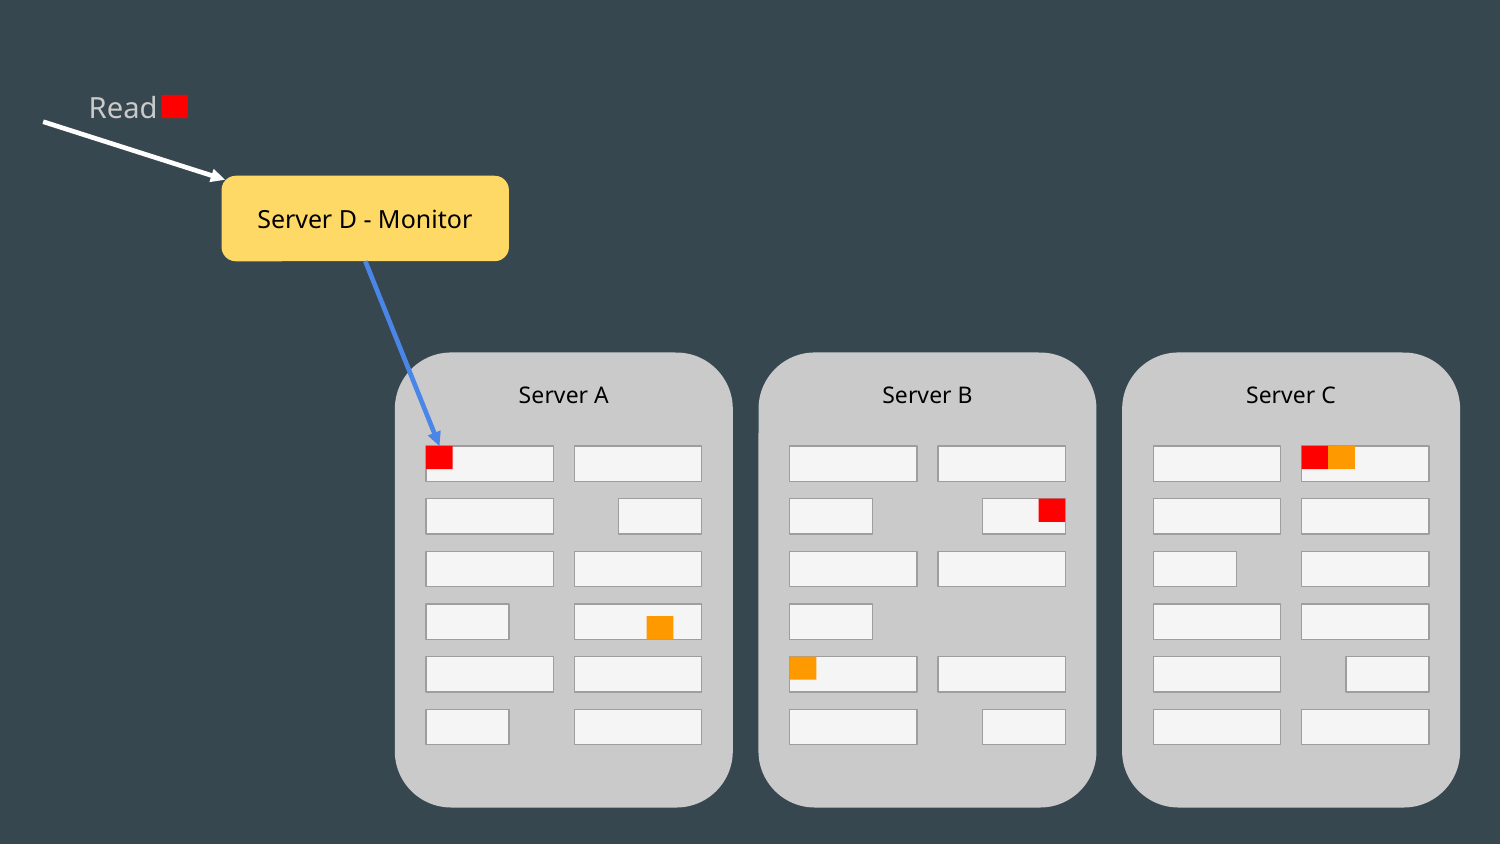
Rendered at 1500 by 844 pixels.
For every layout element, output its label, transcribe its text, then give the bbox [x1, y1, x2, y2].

text_box [1301, 498, 1429, 535]
text_box [937, 656, 1066, 693]
text_box [789, 656, 918, 693]
text_box [426, 445, 554, 482]
text_box [982, 709, 1066, 745]
text_box [1153, 498, 1281, 535]
text_box [789, 709, 918, 745]
text_box Server B [758, 352, 1097, 808]
text_box [937, 445, 1066, 482]
text_box [618, 498, 702, 535]
text_box [161, 94, 188, 119]
text_box [789, 445, 918, 482]
text_box Server A [394, 352, 733, 808]
text_box [1153, 551, 1237, 587]
text_box Server C [1122, 352, 1461, 808]
text_box [789, 551, 918, 587]
text_box [937, 551, 1066, 587]
text_box [574, 445, 702, 482]
text_box [1301, 603, 1429, 640]
text_box [789, 603, 873, 640]
text_box [574, 603, 702, 640]
text_box [789, 498, 873, 535]
text_box [574, 709, 702, 745]
text_box [1301, 445, 1429, 482]
text_box [1153, 603, 1281, 640]
text_box Server D - Monitor [221, 175, 509, 262]
text_box Read [73, 83, 251, 130]
text_box [1345, 656, 1429, 693]
text_box [1153, 656, 1281, 693]
text_box [426, 603, 509, 640]
text_box [1301, 709, 1429, 745]
text_box [1153, 445, 1281, 482]
text_box [426, 709, 509, 745]
text_box [574, 656, 702, 693]
text_box [574, 551, 702, 587]
text_box [1153, 709, 1281, 745]
text_box [426, 656, 554, 693]
text_box [982, 498, 1066, 535]
text_box [426, 498, 554, 535]
text_box [1301, 551, 1429, 587]
text_box [426, 551, 554, 587]
